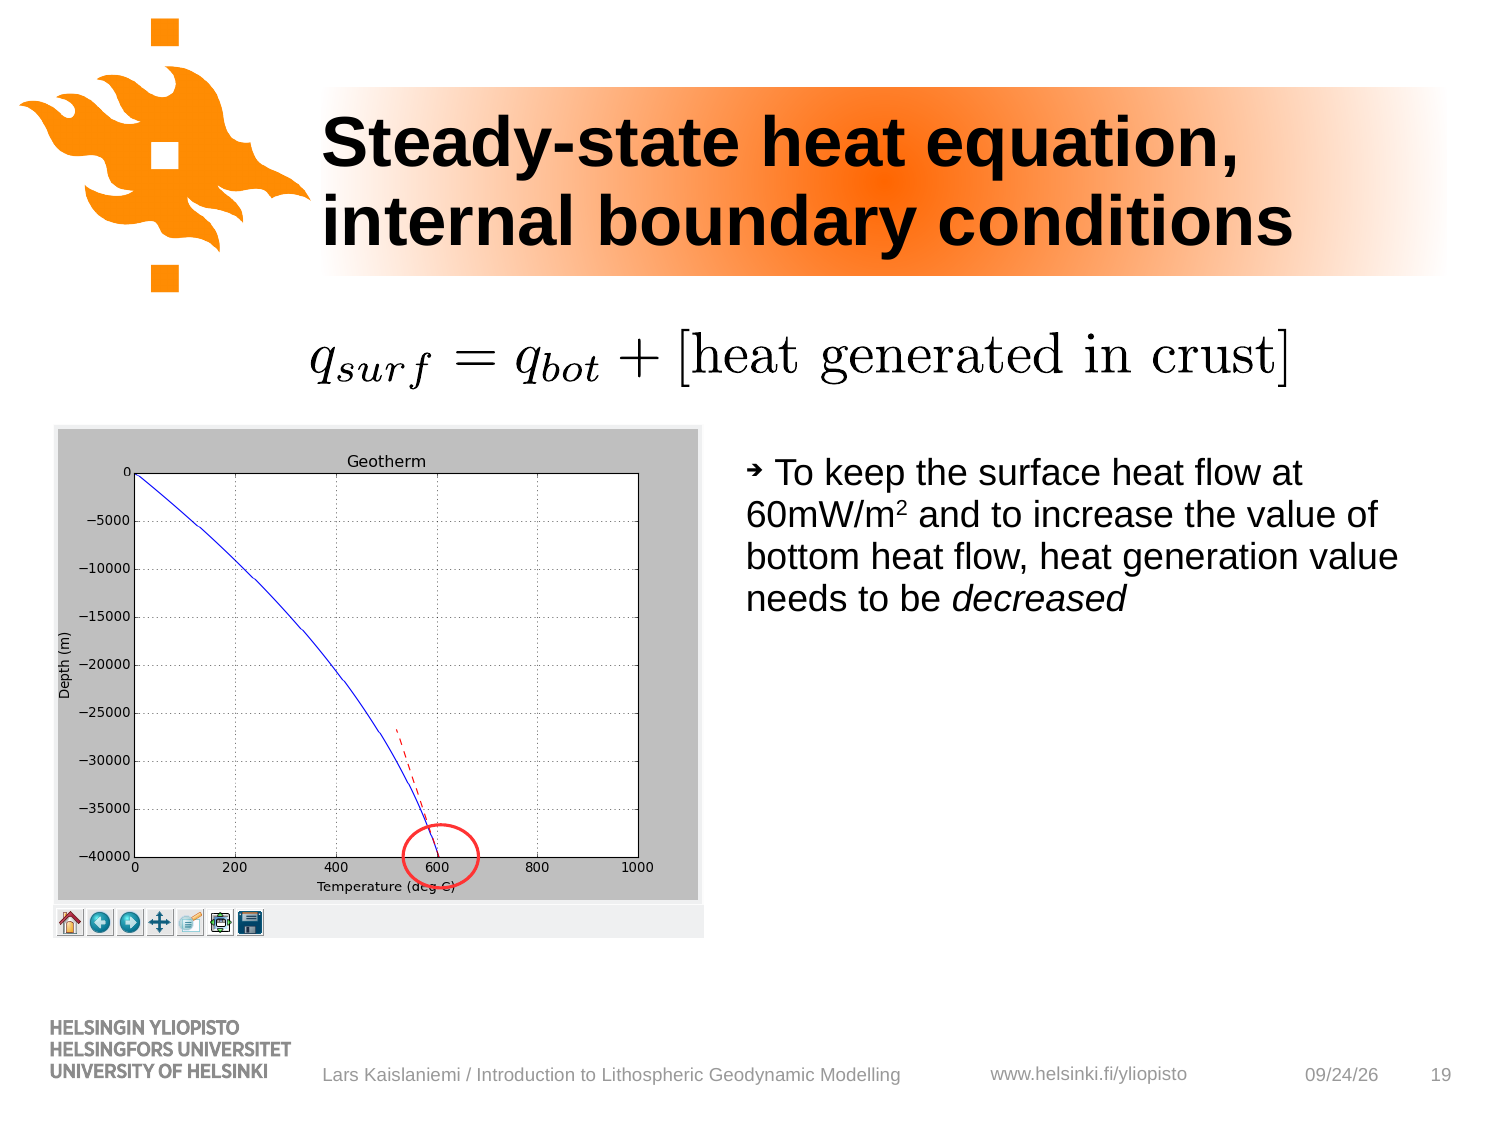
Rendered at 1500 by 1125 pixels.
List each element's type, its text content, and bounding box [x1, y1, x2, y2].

text_box To keep the surface heat flow at 60mW/m2 and to increase the value of bottom heat flow, heat generation value needs to be decreased [731, 444, 1431, 628]
text_box [308, 328, 1294, 390]
picture [0, 0, 337, 318]
picture [53, 424, 704, 938]
title Steady-state heat equation, internal boundary conditions [321, 87, 1447, 276]
picture [32, 1001, 309, 1096]
